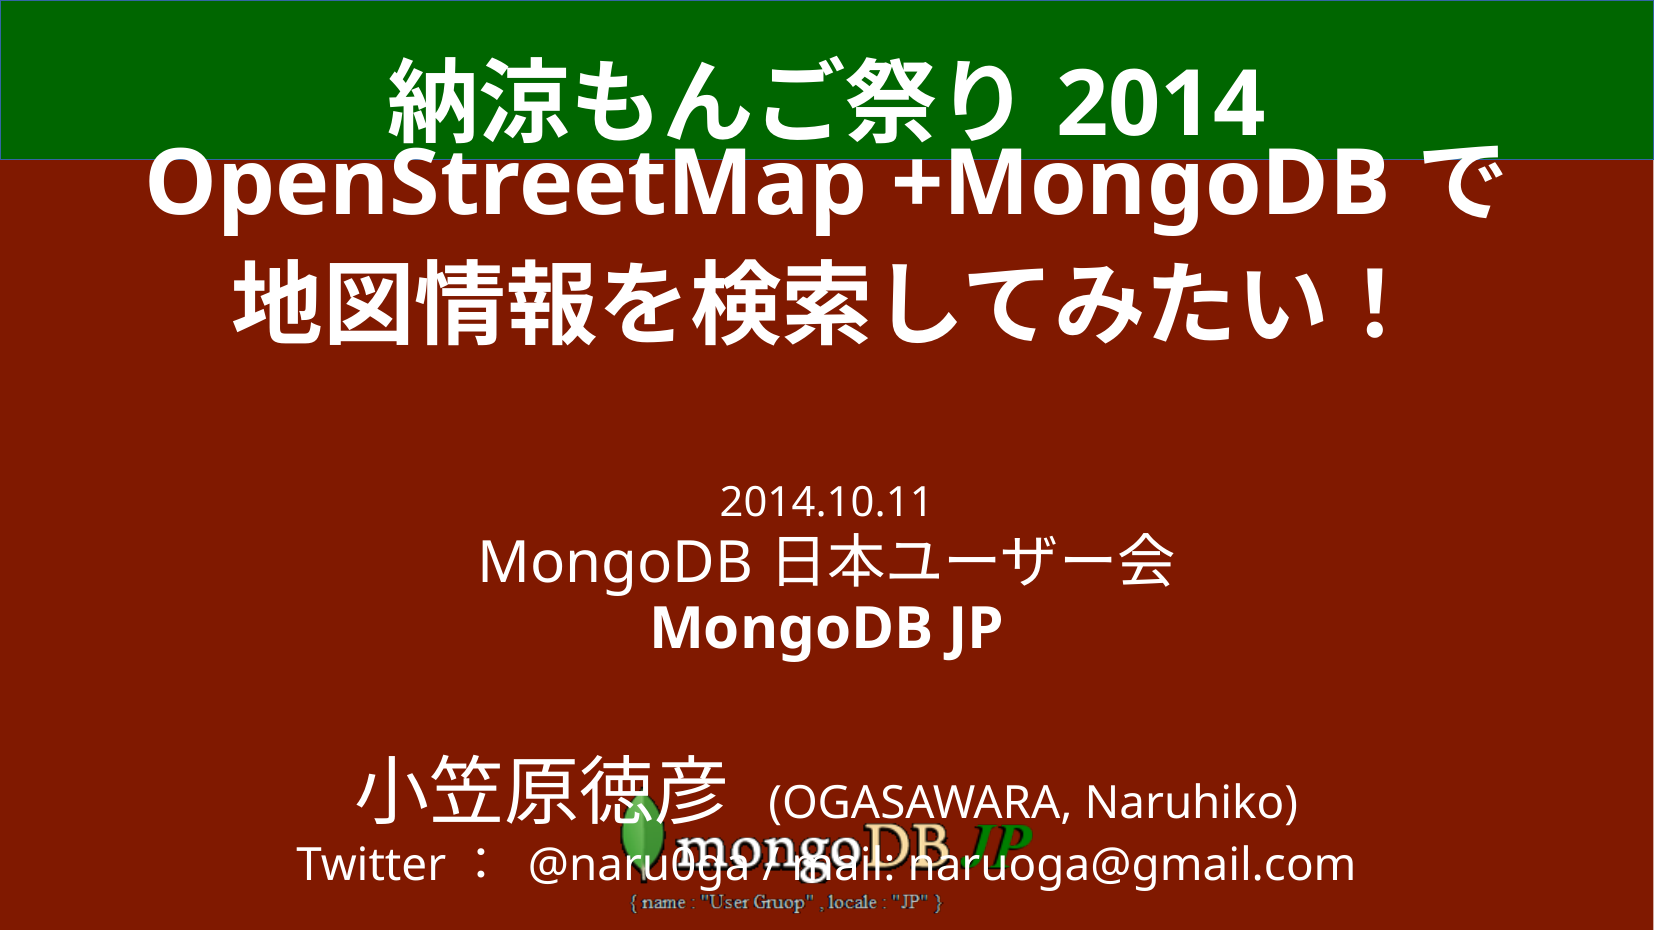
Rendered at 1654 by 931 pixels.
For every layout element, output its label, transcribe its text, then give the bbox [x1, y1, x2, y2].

title 納涼もんご祭り2014 [82, 37, 1571, 156]
subtitle OpenStreetMap +MongoDBで 地図情報を検索してみたい！ 2014.10.11 MongoDB日本ユーザー会 MongoDB JP 小笠原徳彦 (OGASAWARA, Naruhiko) Twitter： @naru0ga / mail: naruoga@gmail.com [82, 192, 1571, 815]
picture [1043, 859, 1047, 877]
picture [616, 815, 1047, 931]
picture [620, 815, 635, 819]
